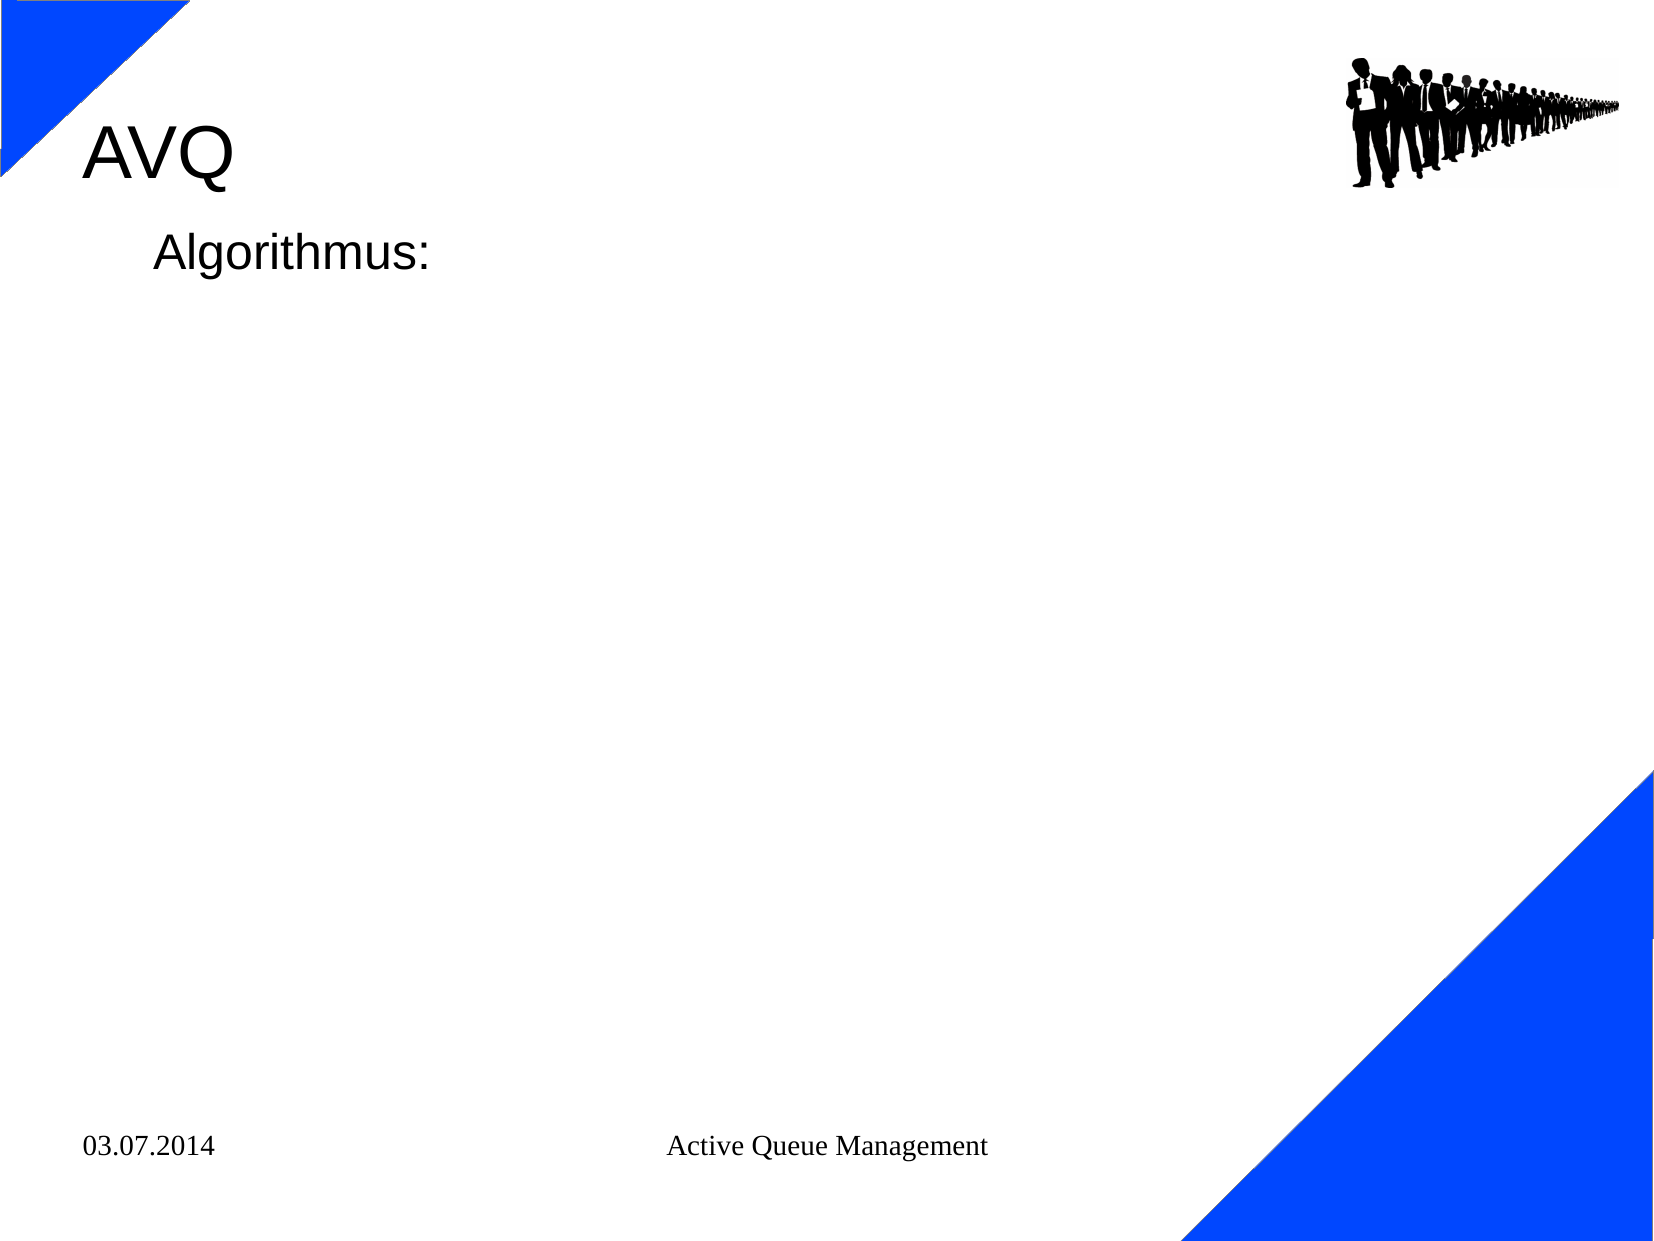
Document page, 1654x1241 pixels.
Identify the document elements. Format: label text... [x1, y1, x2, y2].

text_box [0, 0, 190, 177]
title AVQ [82, 49, 1571, 224]
list Algorithmus: [82, 224, 1571, 1043]
picture [1346, 58, 1619, 188]
text_box [1180, 770, 1654, 1241]
